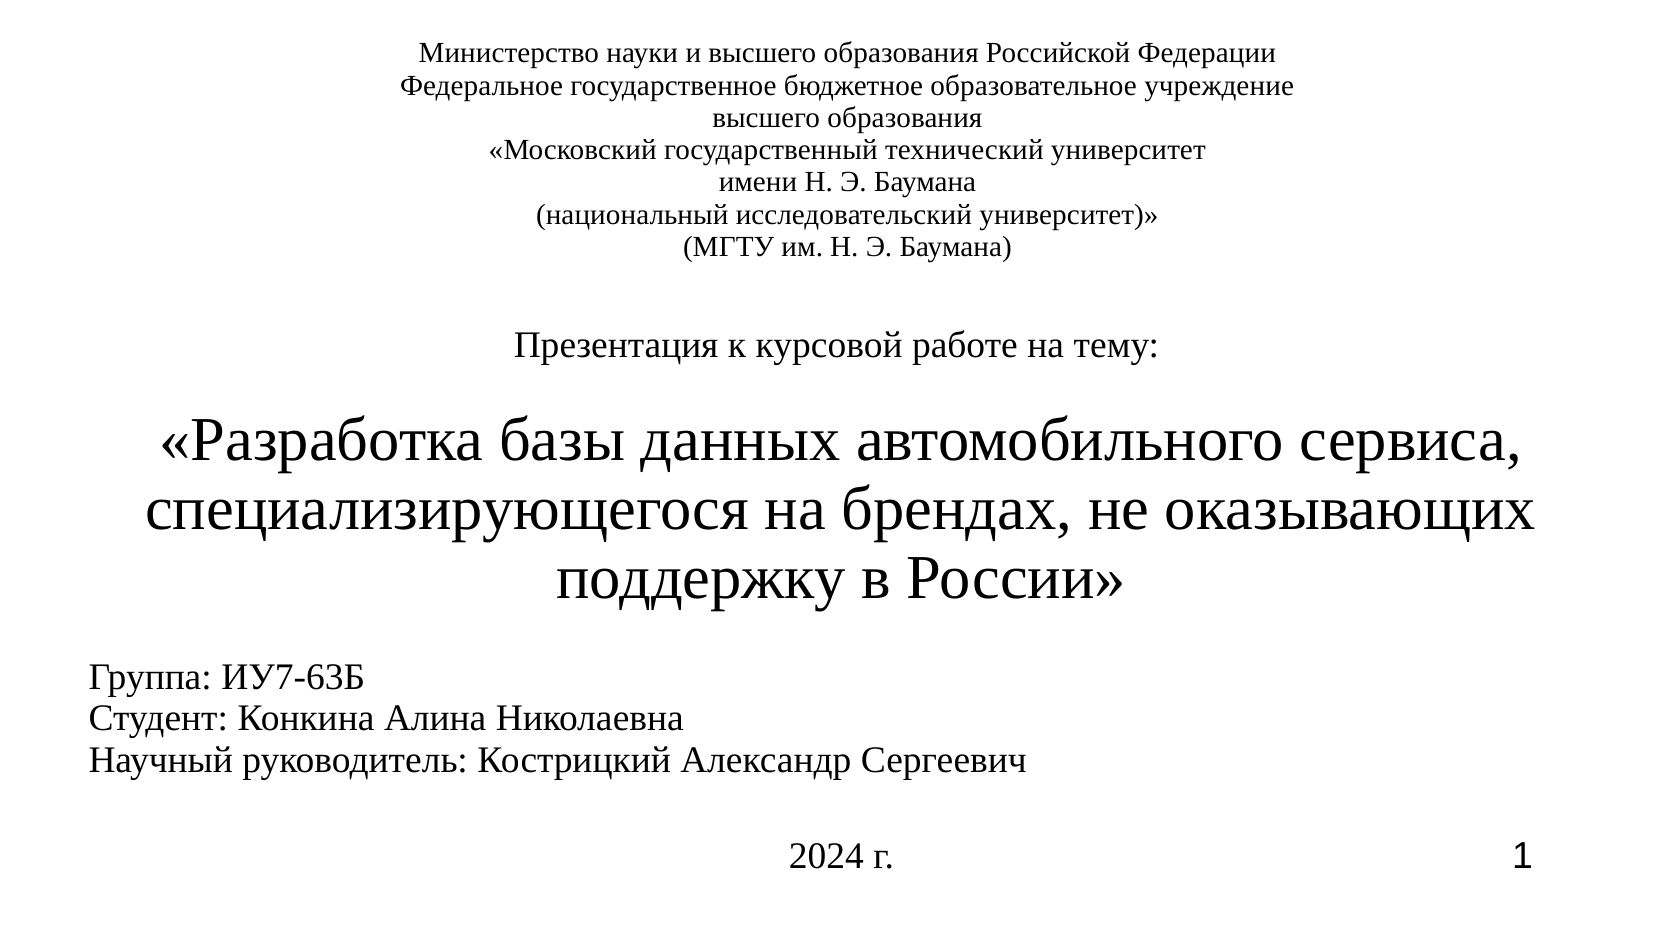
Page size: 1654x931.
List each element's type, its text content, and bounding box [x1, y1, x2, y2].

text_box <number> [1497, 826, 1654, 897]
text_box Министерство науки и высшего образования Российской Федерации Федеральное государственное бюджетное образовательное учреждение высшего образования «Московский государственный технический университет имени Н. Э. Баумана (национальный исследовательский университет)» (МГТУ им. Н. Э. Баумана) [189, 29, 1506, 271]
subtitle Группа: ИУ7-63Б Студент: Конкина Алина Николаевна Научный руководитель: Кострицкий Александр Сергеевич [88, 620, 1577, 817]
text_box 2024 г. [767, 826, 916, 886]
title «Разработка базы данных автомобильного сервиса, специализирующегося на брендах, не оказывающих поддержку в России» [59, 383, 1625, 633]
text_box Презентация к курсовой работе на тему: [513, 246, 1160, 443]
